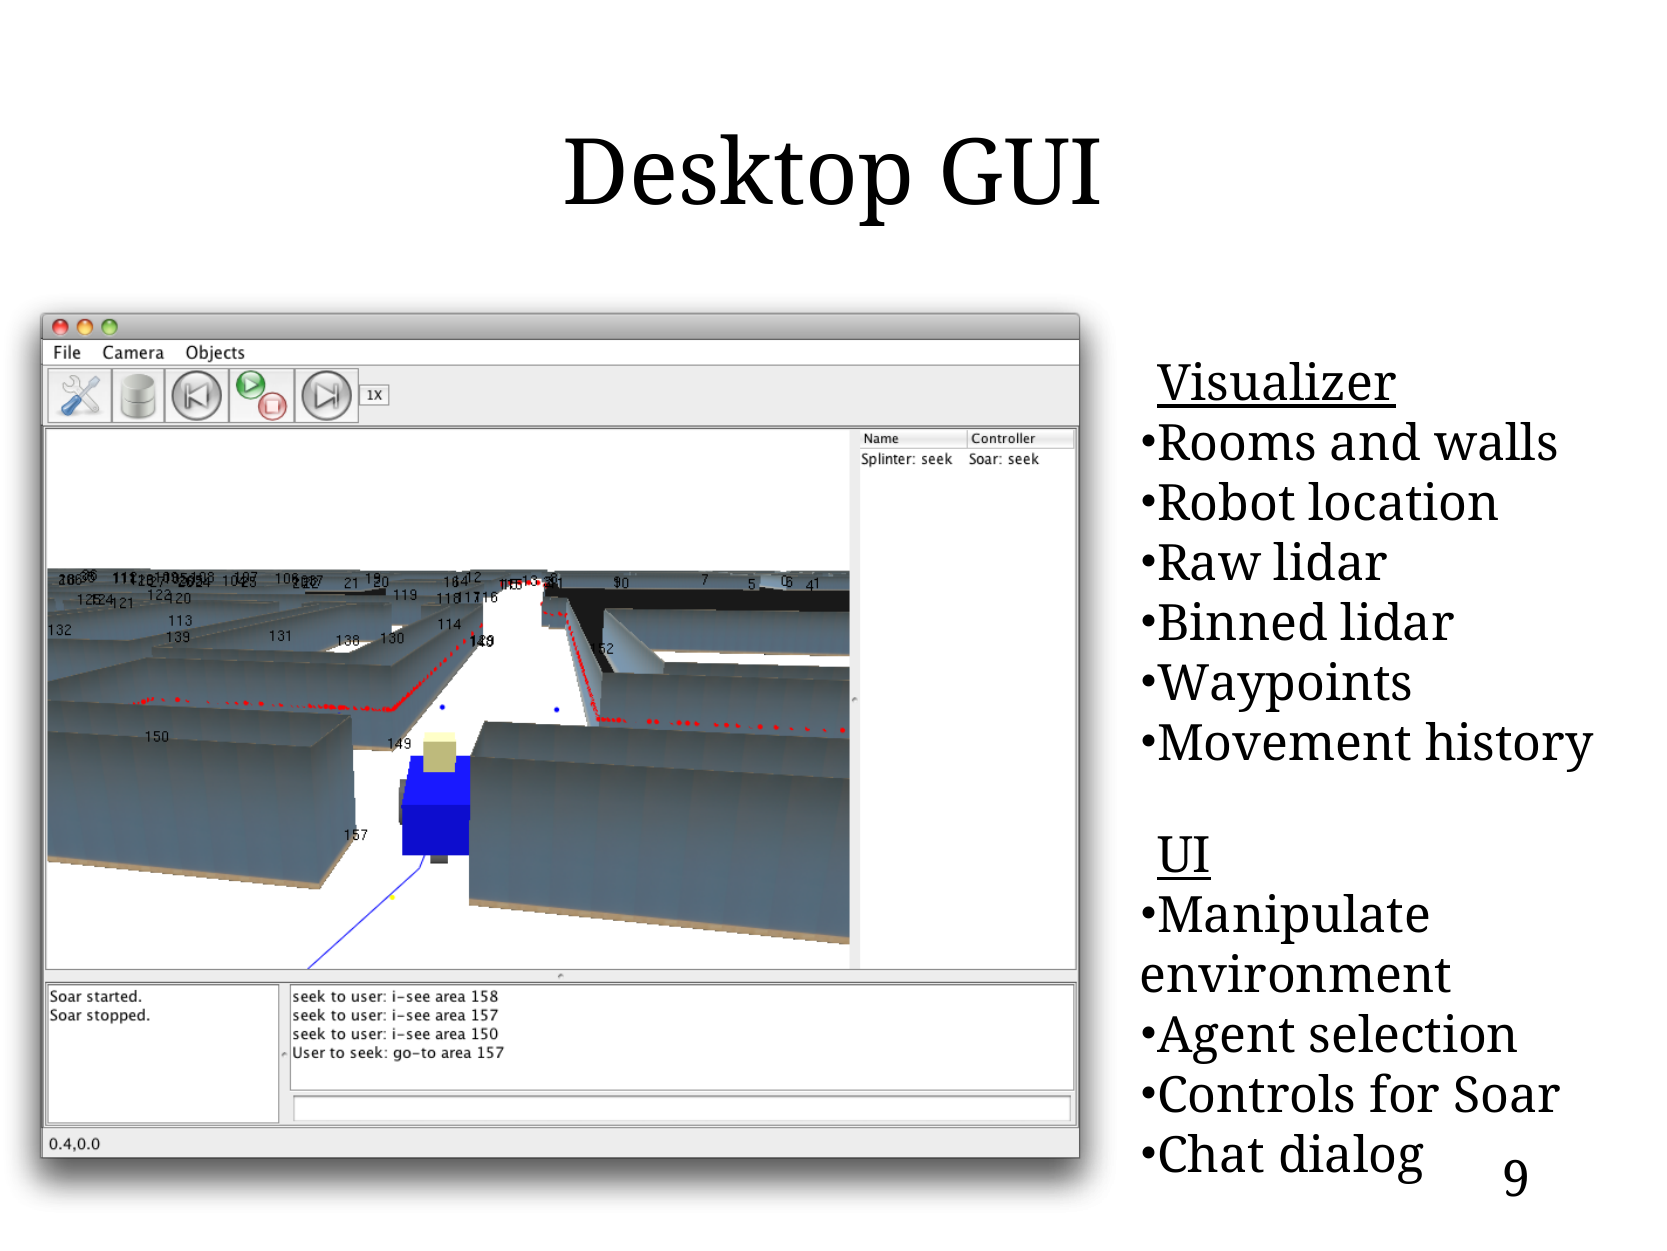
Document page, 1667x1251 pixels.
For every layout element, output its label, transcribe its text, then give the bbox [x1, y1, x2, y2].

text_box UI Manipulate environment Agent selection Controls for Soar Chat dialog [1050, 815, 1630, 1251]
title Desktop GUI [125, 63, 1542, 273]
text_box Visualizer Rooms and walls Robot location Raw lidar Binned lidar Waypoints Movement history [1126, 343, 1630, 815]
picture [0, 284, 1126, 1222]
